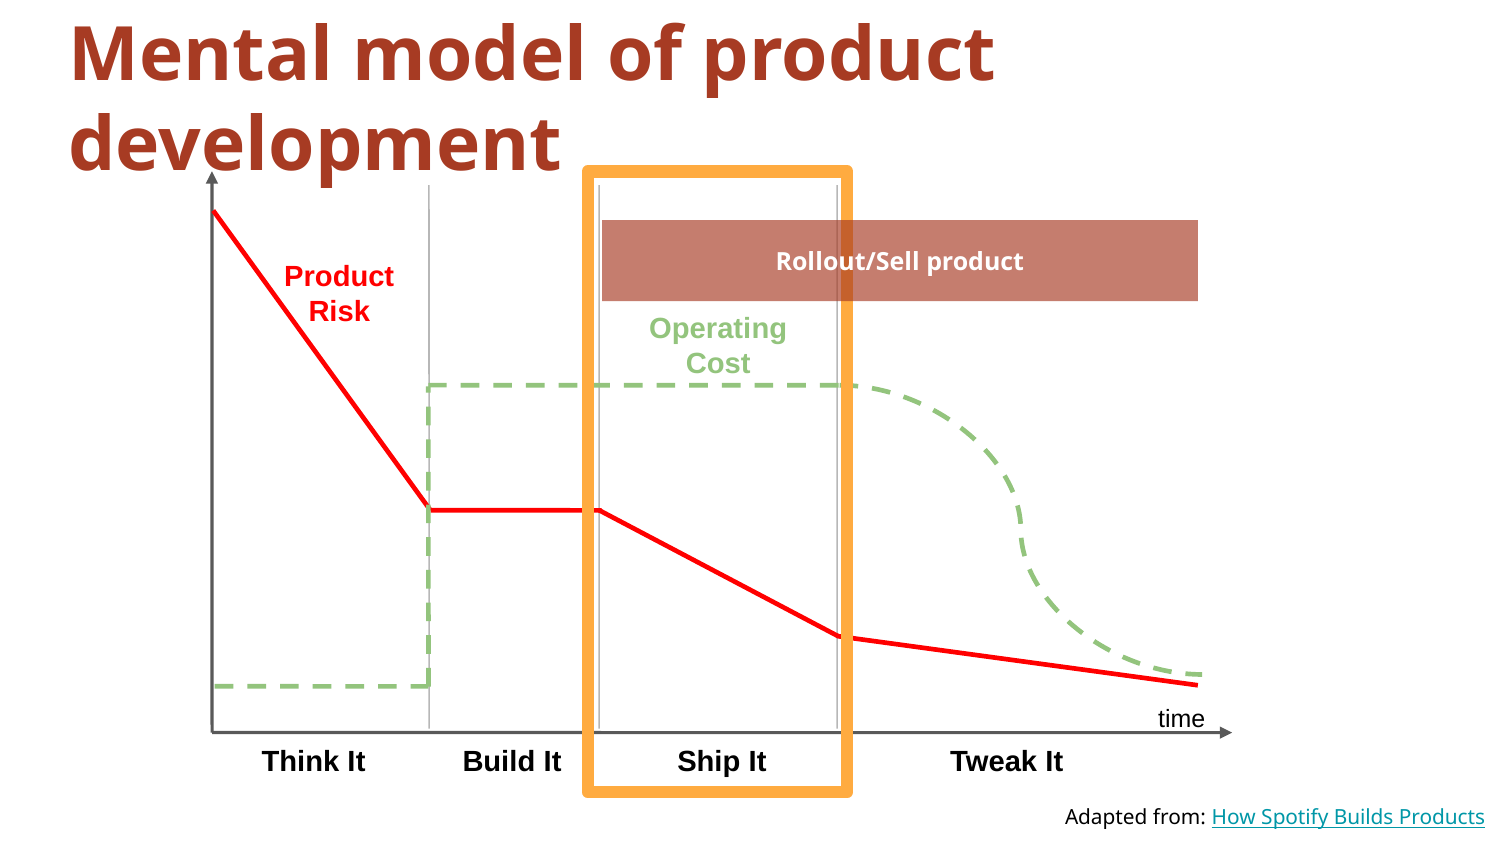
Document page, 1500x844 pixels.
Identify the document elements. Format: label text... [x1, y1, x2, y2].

text_box Operating Cost [620, 302, 816, 346]
text_box Mental model of product development [53, 39, 1391, 152]
text_box Tweak It [923, 727, 1090, 779]
text_box Rollout/Sell product [602, 220, 1198, 302]
text_box Adapted from: How Spotify Builds Products [1024, 792, 1500, 844]
text_box Product Risk [256, 242, 423, 295]
text_box Think It [230, 727, 397, 779]
text_box time [1098, 687, 1265, 740]
text_box Build It [429, 727, 582, 779]
text_box Ship It [639, 727, 806, 779]
